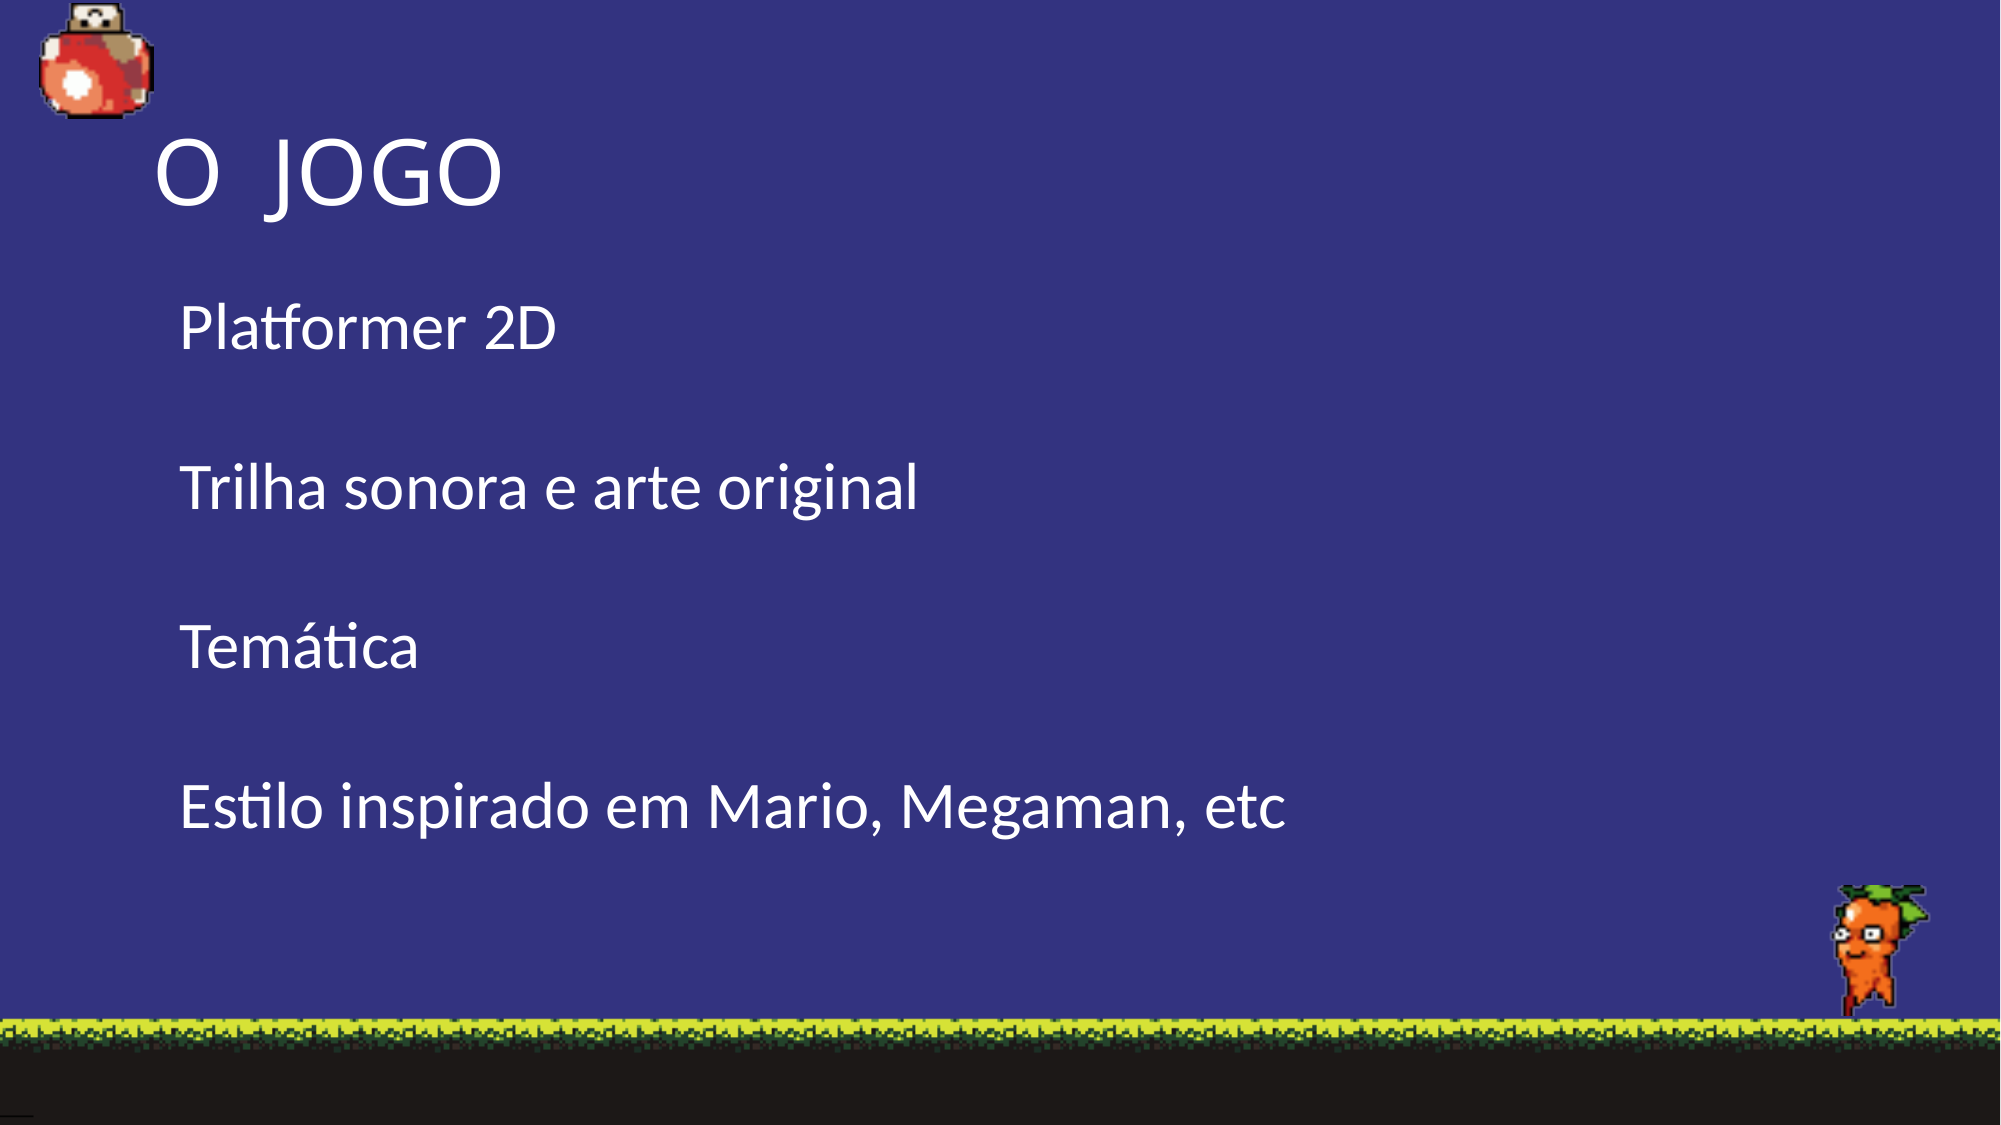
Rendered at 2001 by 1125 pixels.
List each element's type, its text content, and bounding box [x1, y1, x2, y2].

title Platformer 2D Trilha sonora e arte original Temática Estilo inspirado em Mario, Megaman, etc [129, 318, 1855, 886]
title O JOGO [137, 59, 1863, 278]
title [117, 302, 1843, 756]
subtitle [93, 283, 1819, 998]
picture [0, 0, 2001, 1125]
